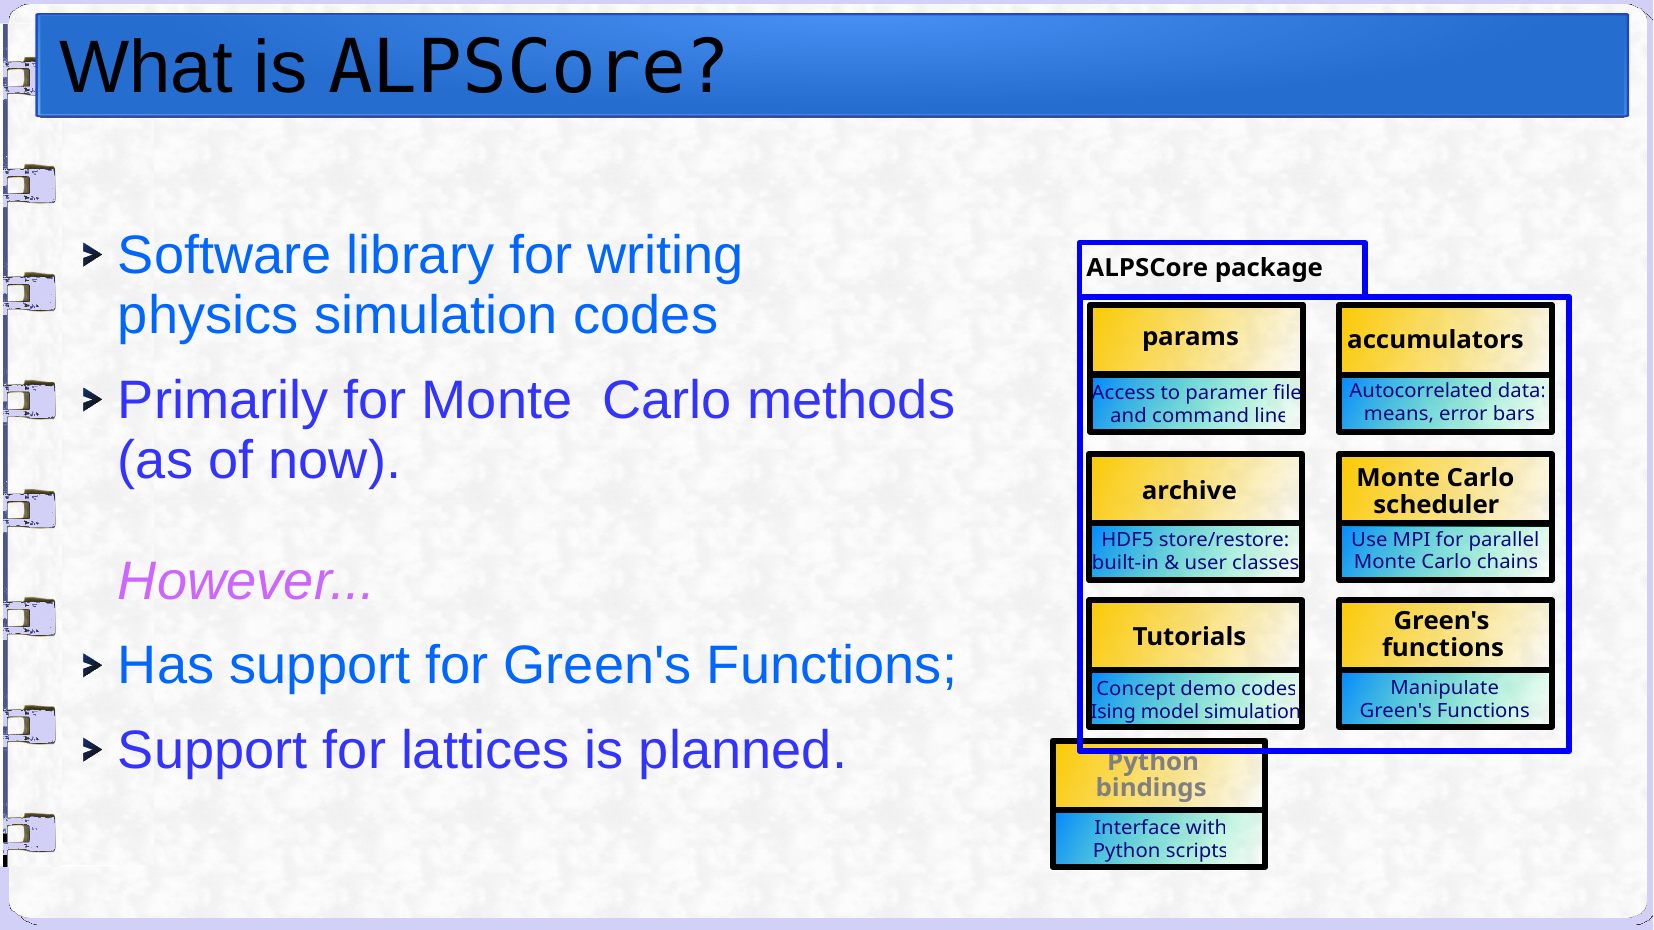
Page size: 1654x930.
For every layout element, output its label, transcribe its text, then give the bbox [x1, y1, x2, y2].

title What is ALPSCore? [59, 13, 1620, 120]
list Software library for writing physics simulation codes Primarily for Monte Carlo methods (as of now). However... Has support for Green's Functions; Support for lattices is planned. [82, 224, 1110, 885]
picture [0, 0, 1654, 930]
